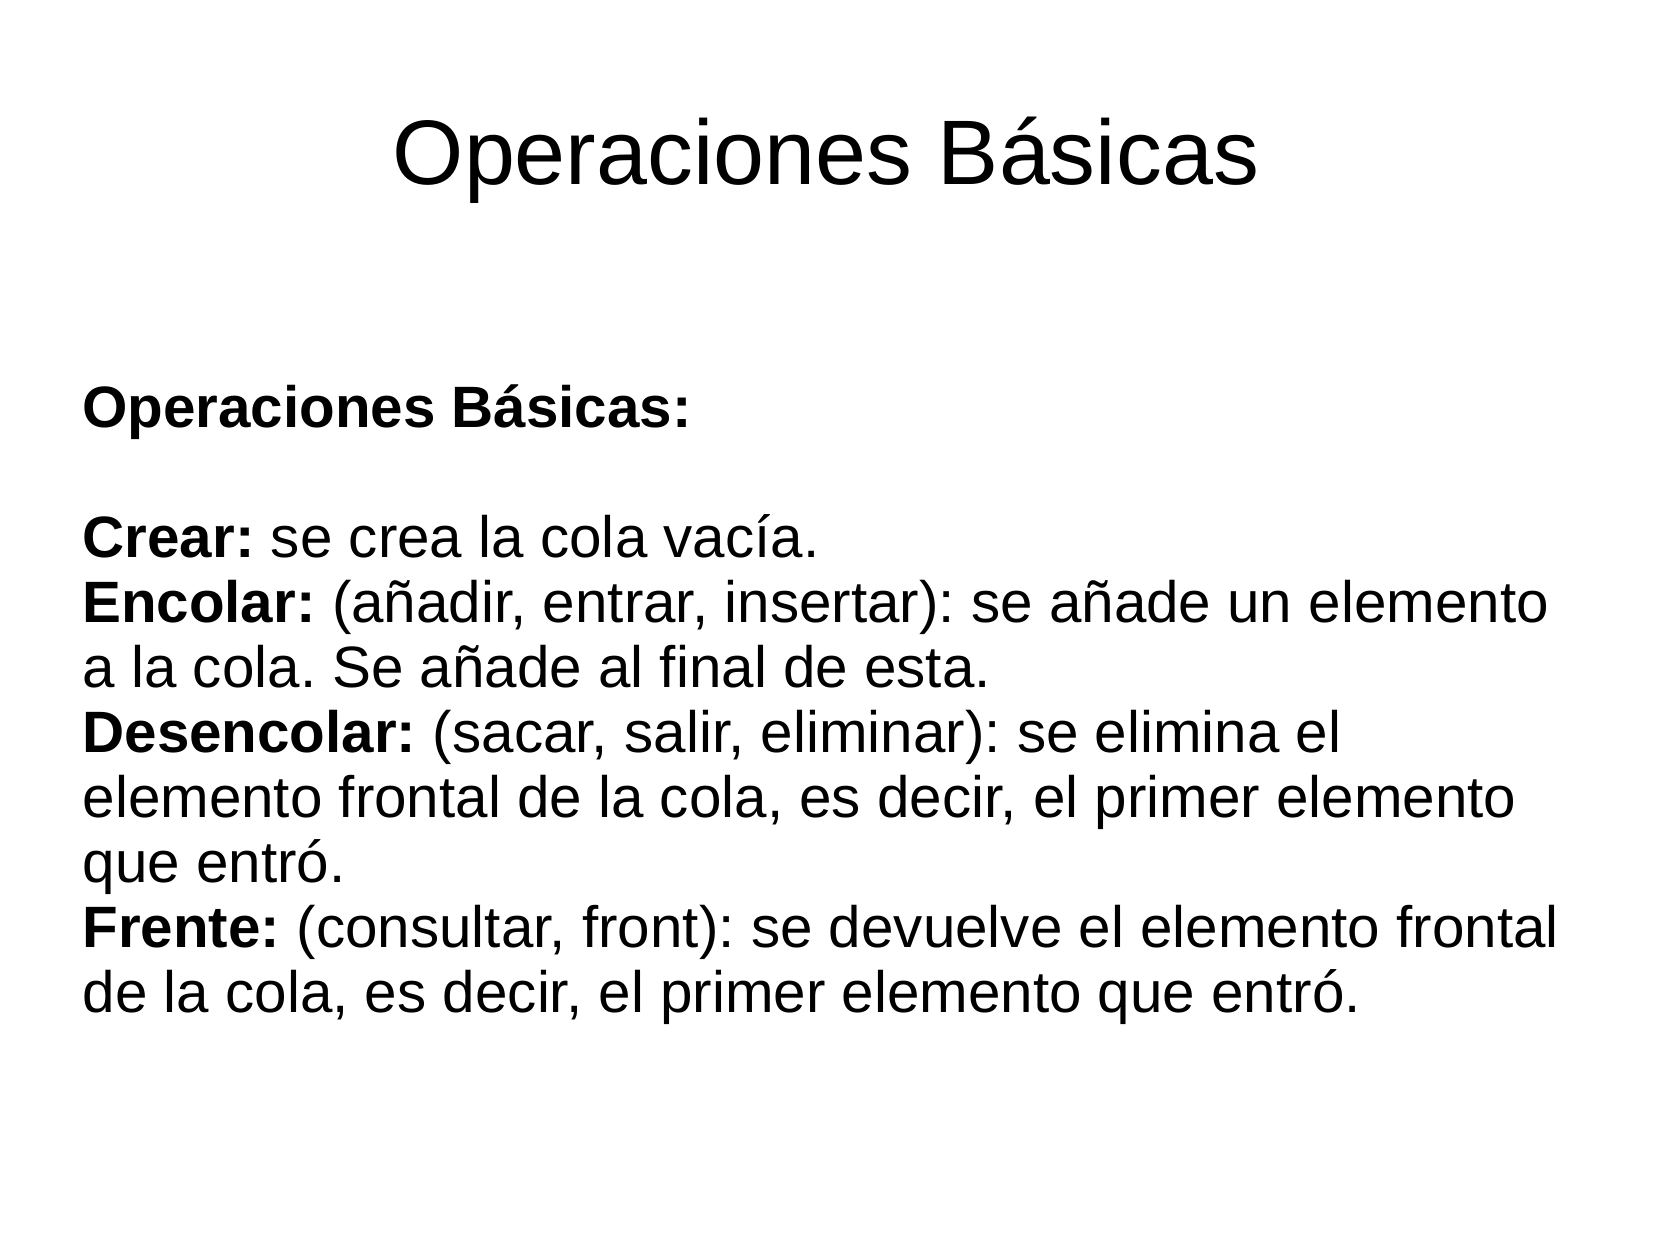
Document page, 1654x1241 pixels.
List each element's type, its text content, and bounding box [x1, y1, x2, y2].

title Operaciones Básicas [82, 49, 1571, 257]
subtitle Operaciones Básicas: Crear: se crea la cola vacía. Encolar: (añadir, entrar, insertar): se añade un elemento a la cola. Se añade al final de esta. Desencolar: (sacar, salir, eliminar): se elimina el elemento frontal de la cola, es decir, el primer elemento que entró. Frente: (consultar, front): se devuelve el elemento frontal de la cola, es decir, el primer elemento que entró. [82, 290, 1571, 1109]
